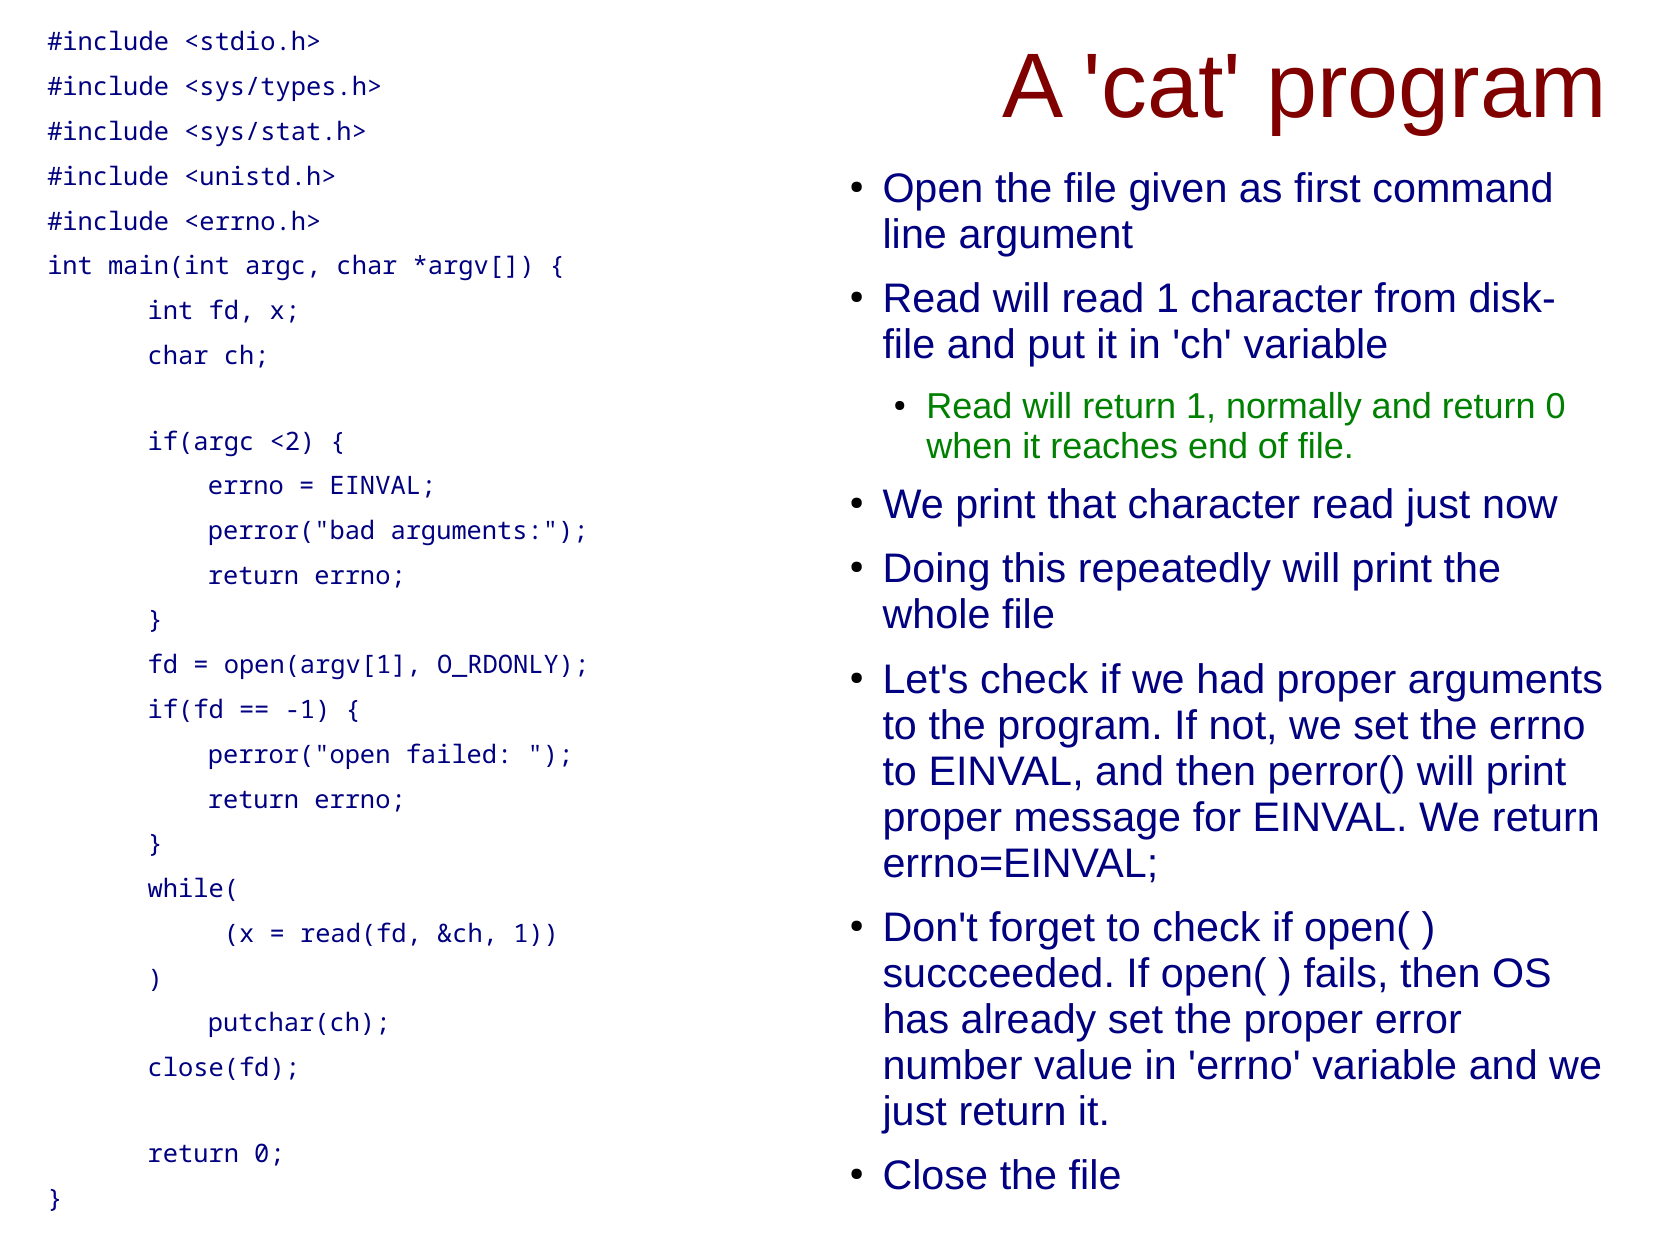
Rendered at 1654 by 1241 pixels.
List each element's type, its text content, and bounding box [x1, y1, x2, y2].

list Open the file given as first command line argument Read will read 1 character from disk-file and put it in 'ch' variable Read will return 1, normally and return 0 when it reaches end of file. We print that character read just now Doing this repeatedly will print the whole file Let's check if we had proper arguments to the program. If not, we set the errno to EINVAL, and then perror() will print proper message for EINVAL. We return errno=EINVAL; Don't forget to check if open( ) succceeded. If open( ) fails, then OS has already set the proper error number value in 'errno' variable and we just return it. Close the file [838, 165, 1607, 1205]
title A 'cat' program [980, 0, 1630, 189]
list #include <stdio.h> #include <sys/types.h> #include <sys/stat.h> #include <unistd.h> #include <errno.h> int main(int argc, char *argv[]) { int fd, x; char ch; if(argc <2) { errno = EINVAL; perror("bad arguments:"); return errno; } fd = open(argv[1], O_RDONLY); if(fd == -1) { perror("open failed: "); return errno; } while( (x = read(fd, &ch, 1)) ) putchar(ch); close(fd); return 0; } [47, 23, 815, 1229]
